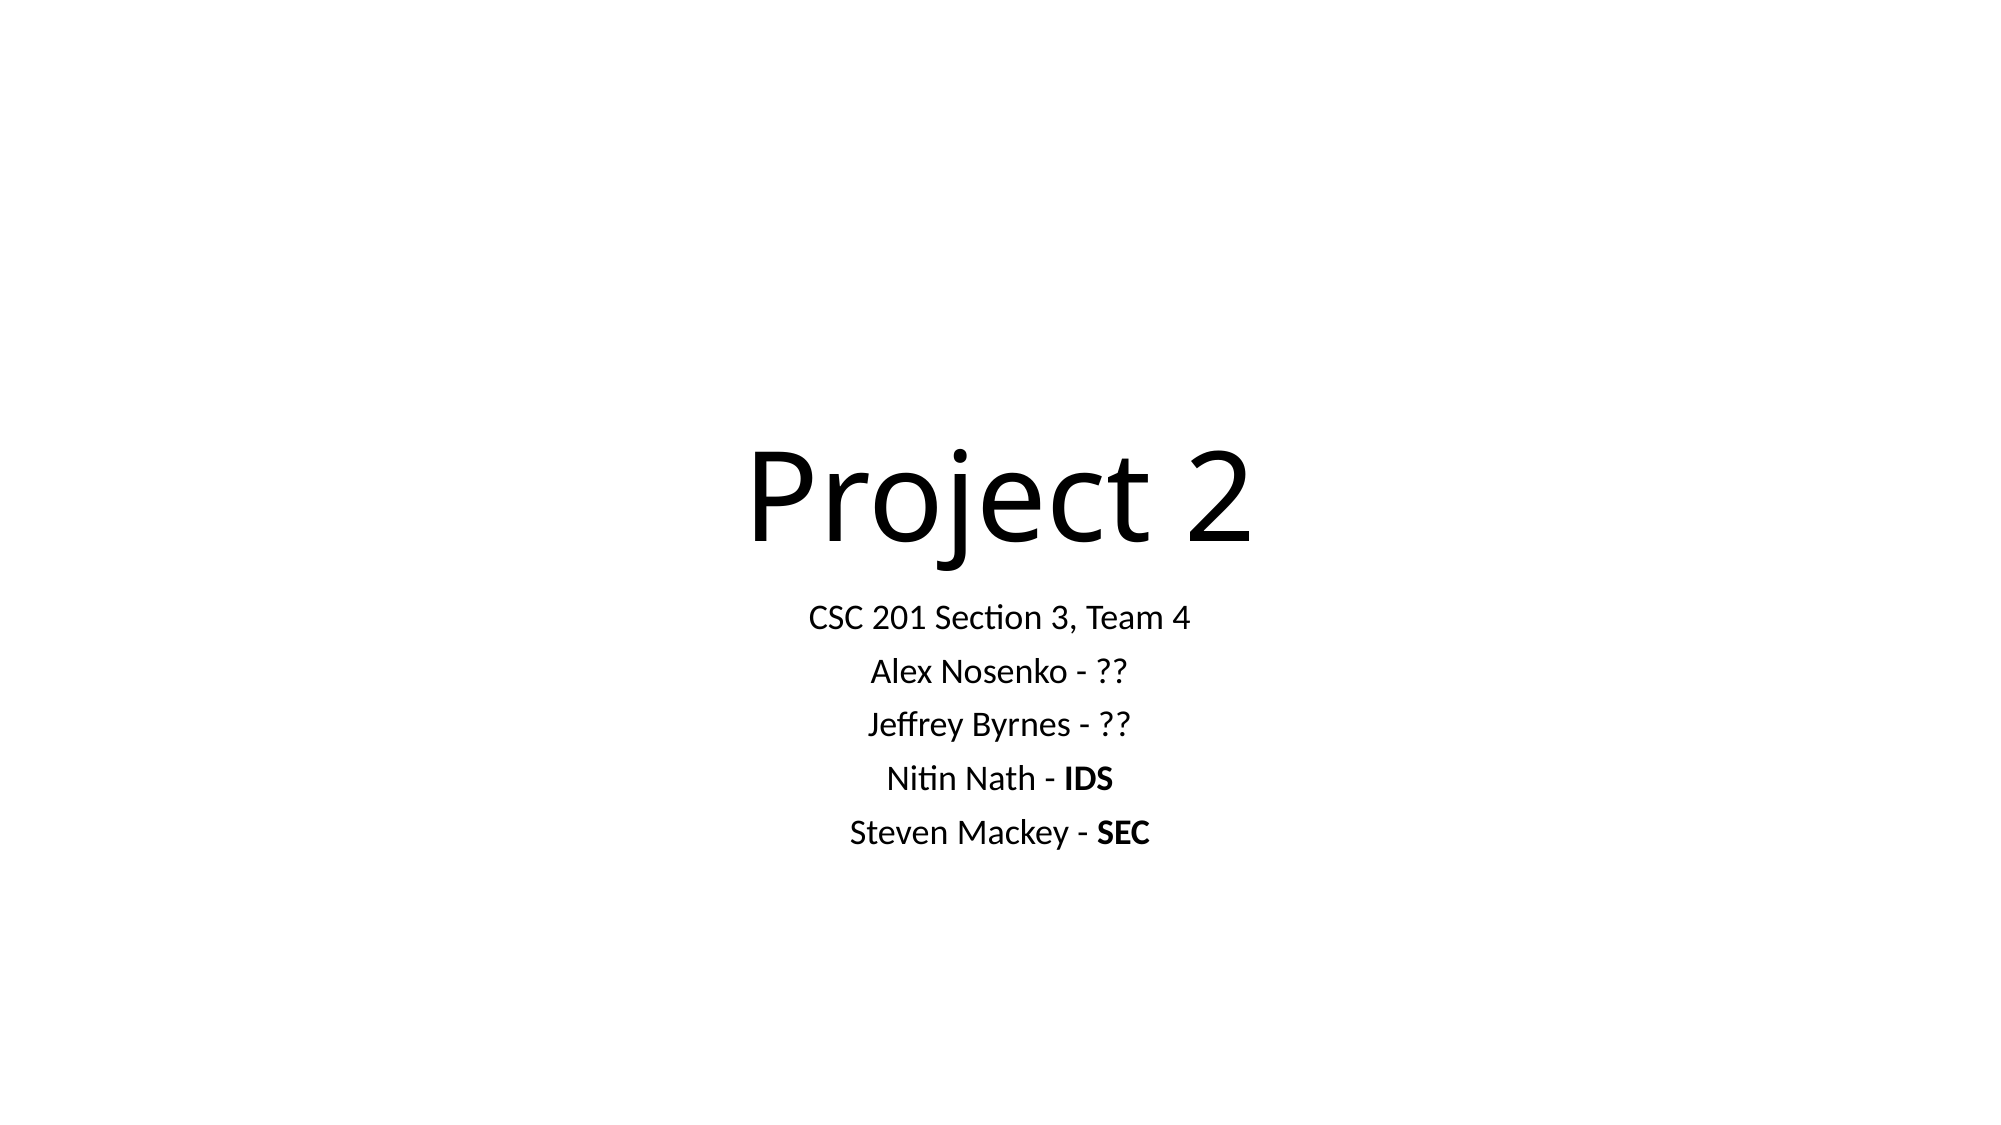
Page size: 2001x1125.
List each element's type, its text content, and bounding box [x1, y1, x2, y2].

text_box Project 2 [249, 184, 1750, 576]
text_box CSC 201 Section 3, Team 4 Alex Nosenko - ?? Jeffrey Byrnes - ?? Nitin Nath - IDS Steven Mackey - SEC [249, 590, 1750, 863]
